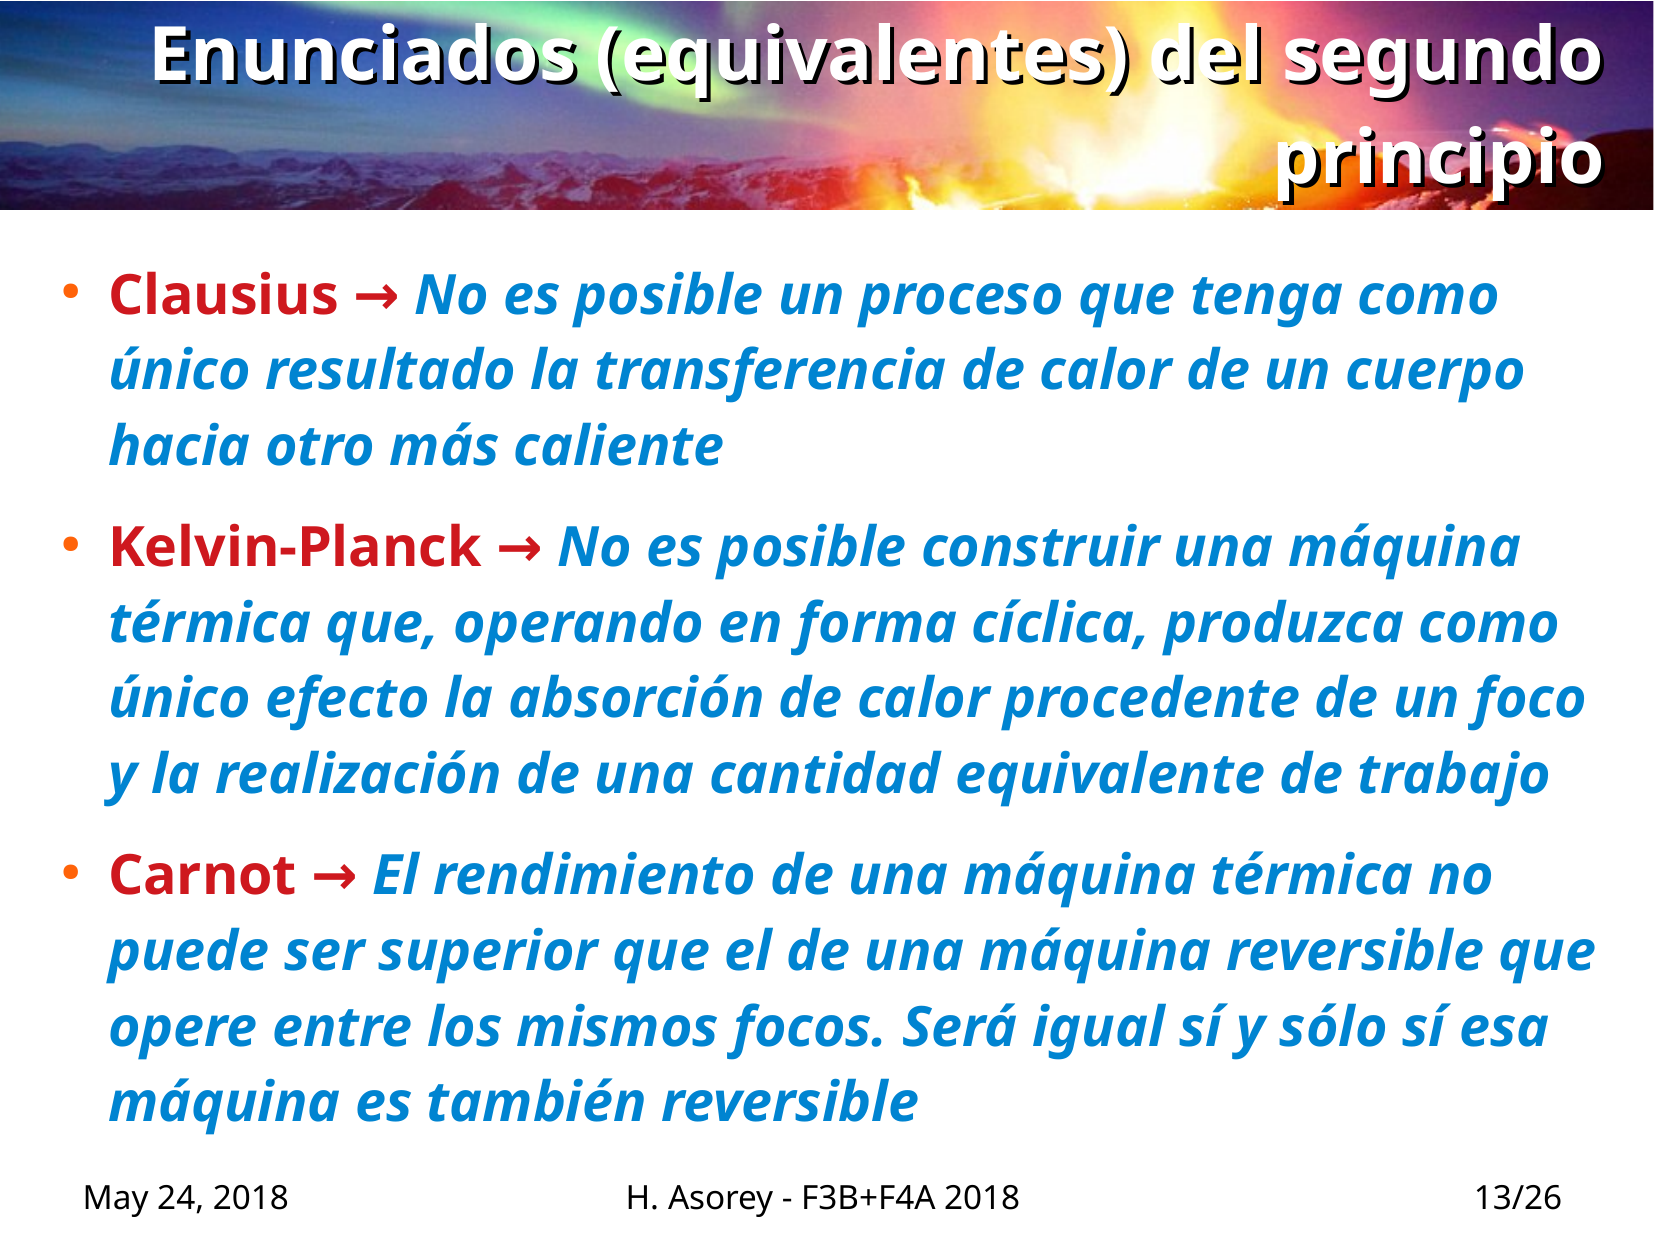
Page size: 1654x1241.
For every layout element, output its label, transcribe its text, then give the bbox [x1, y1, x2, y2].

picture [0, 1, 1654, 210]
title Enunciados (equivalentes) del segundo principio [45, 15, 1606, 191]
list Clausius → No es posible un proceso que tenga como único resultado la transferencia de calor de un cuerpo hacia otro más caliente Kelvin-Planck → No es posible construir una máquina térmica que, operando en forma cíclica, produzca como único efecto la absorción de calor procedente de un foco y la realización de una cantidad equivalente de trabajo Carnot → El rendimiento de una máquina térmica no puede ser superior que el de una máquina reversible que opere entre los mismos focos. Será igual sí y sólo sí esa máquina es también reversible [45, 255, 1606, 1156]
